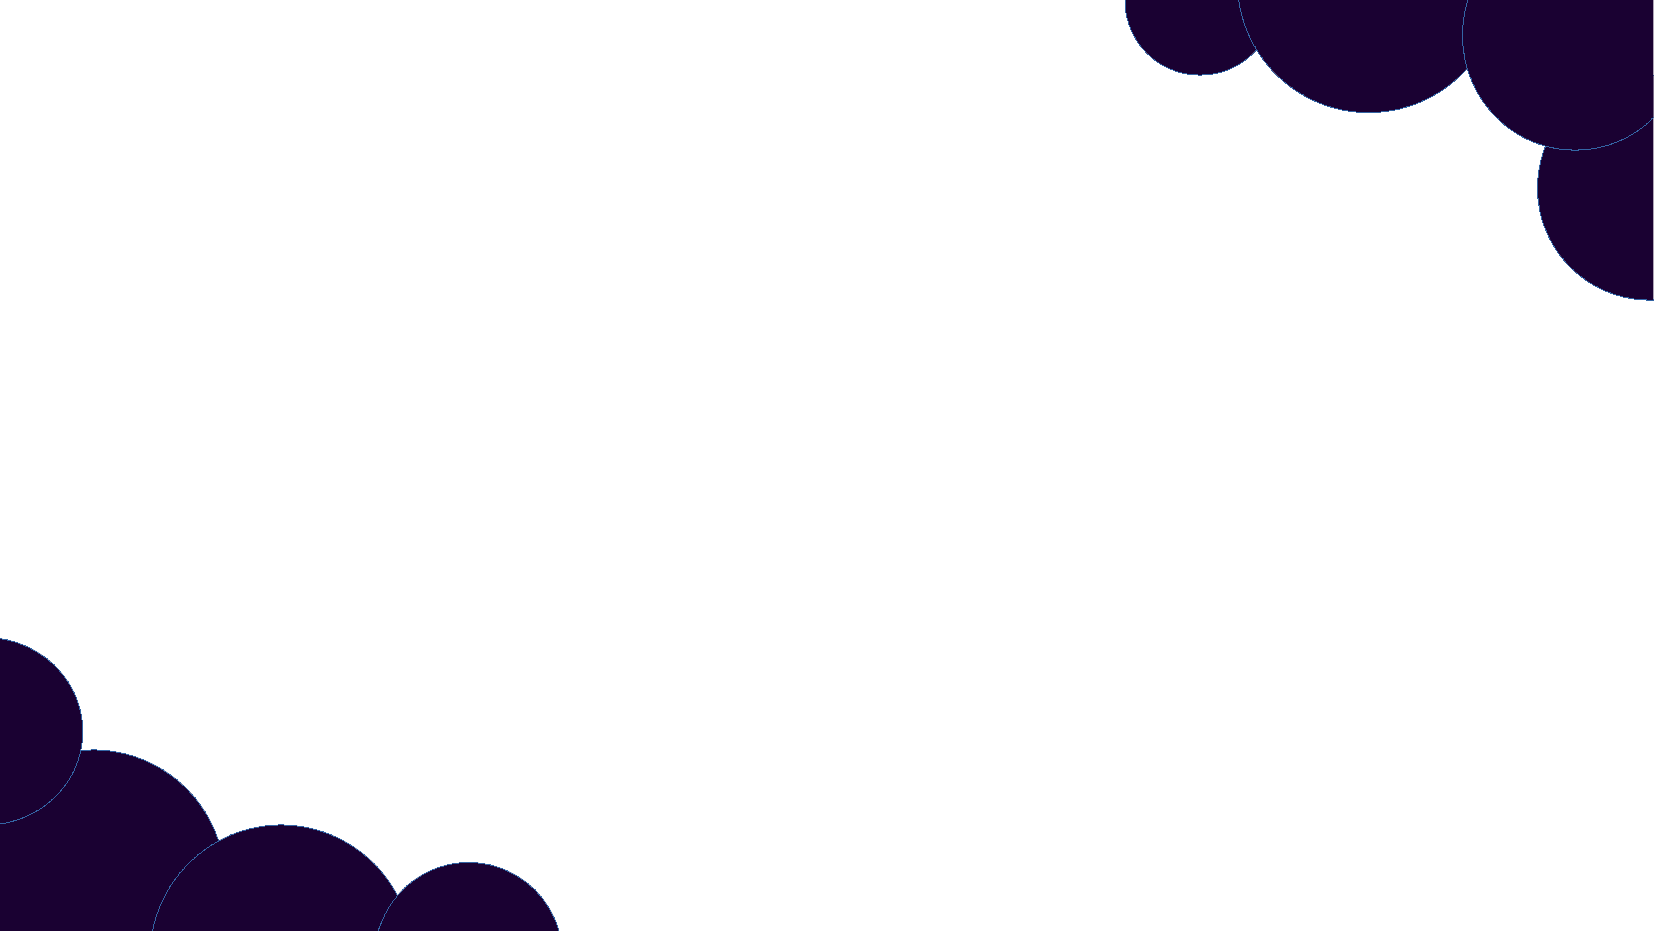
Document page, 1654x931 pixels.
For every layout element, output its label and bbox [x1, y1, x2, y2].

text_box [1125, 0, 1654, 301]
text_box [0, 638, 560, 931]
